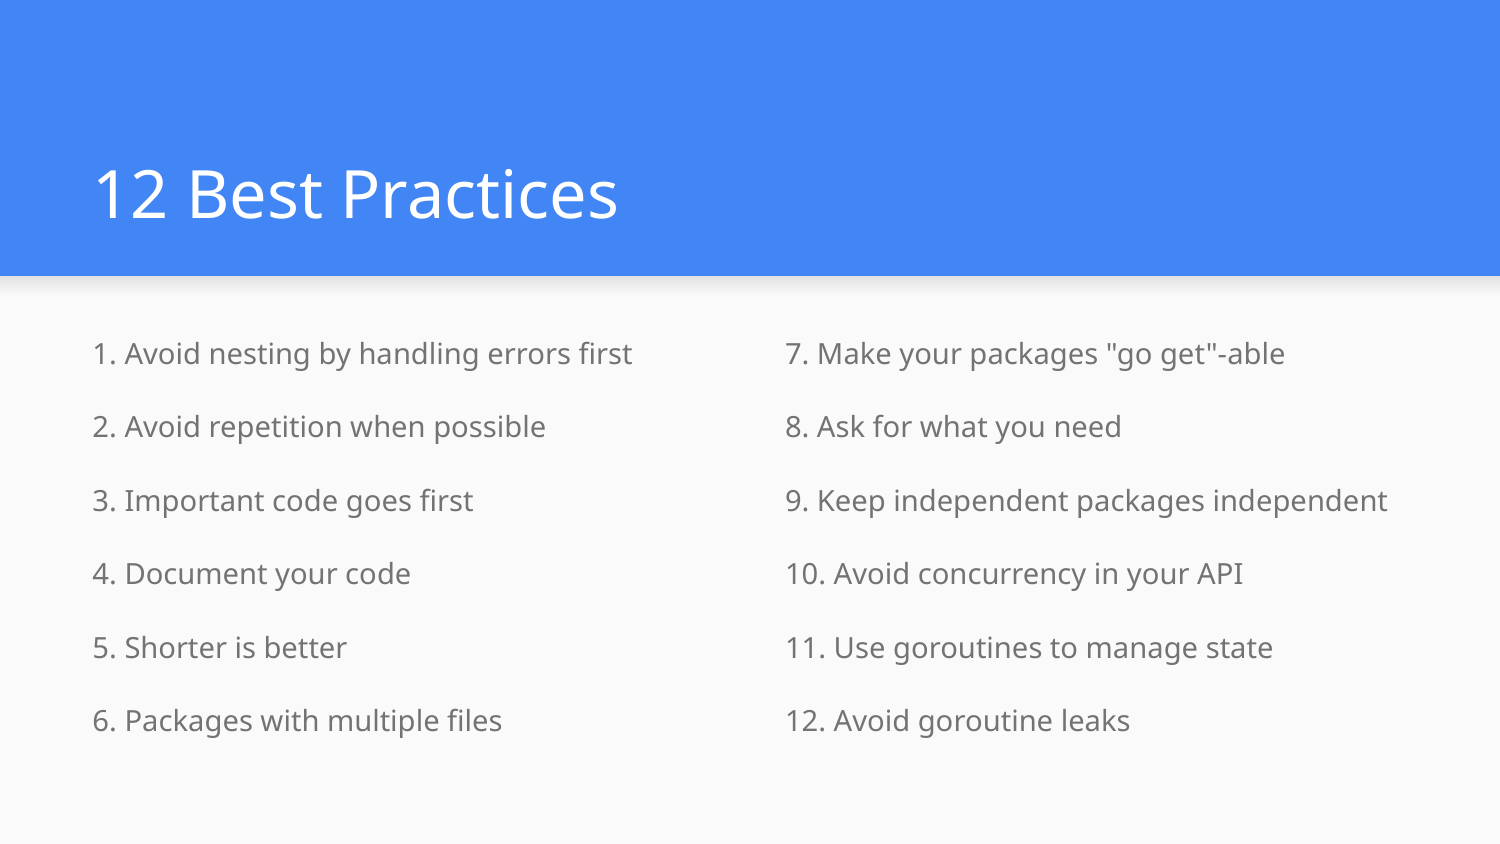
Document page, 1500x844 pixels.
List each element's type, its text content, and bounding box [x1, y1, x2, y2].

title 12 Best Practices [77, 121, 1427, 248]
list 1. Avoid nesting by handling errors first 2. Avoid repetition when possible 3. Important code goes first 4. Document your code 5. Shorter is better 6. Packages with multiple files [77, 314, 734, 760]
list 7. Make your packages "go get"-able 8. Ask for what you need 9. Keep independent packages independent 10. Avoid concurrency in your API 11. Use goroutines to manage state 12. Avoid goroutine leaks [770, 314, 1427, 760]
